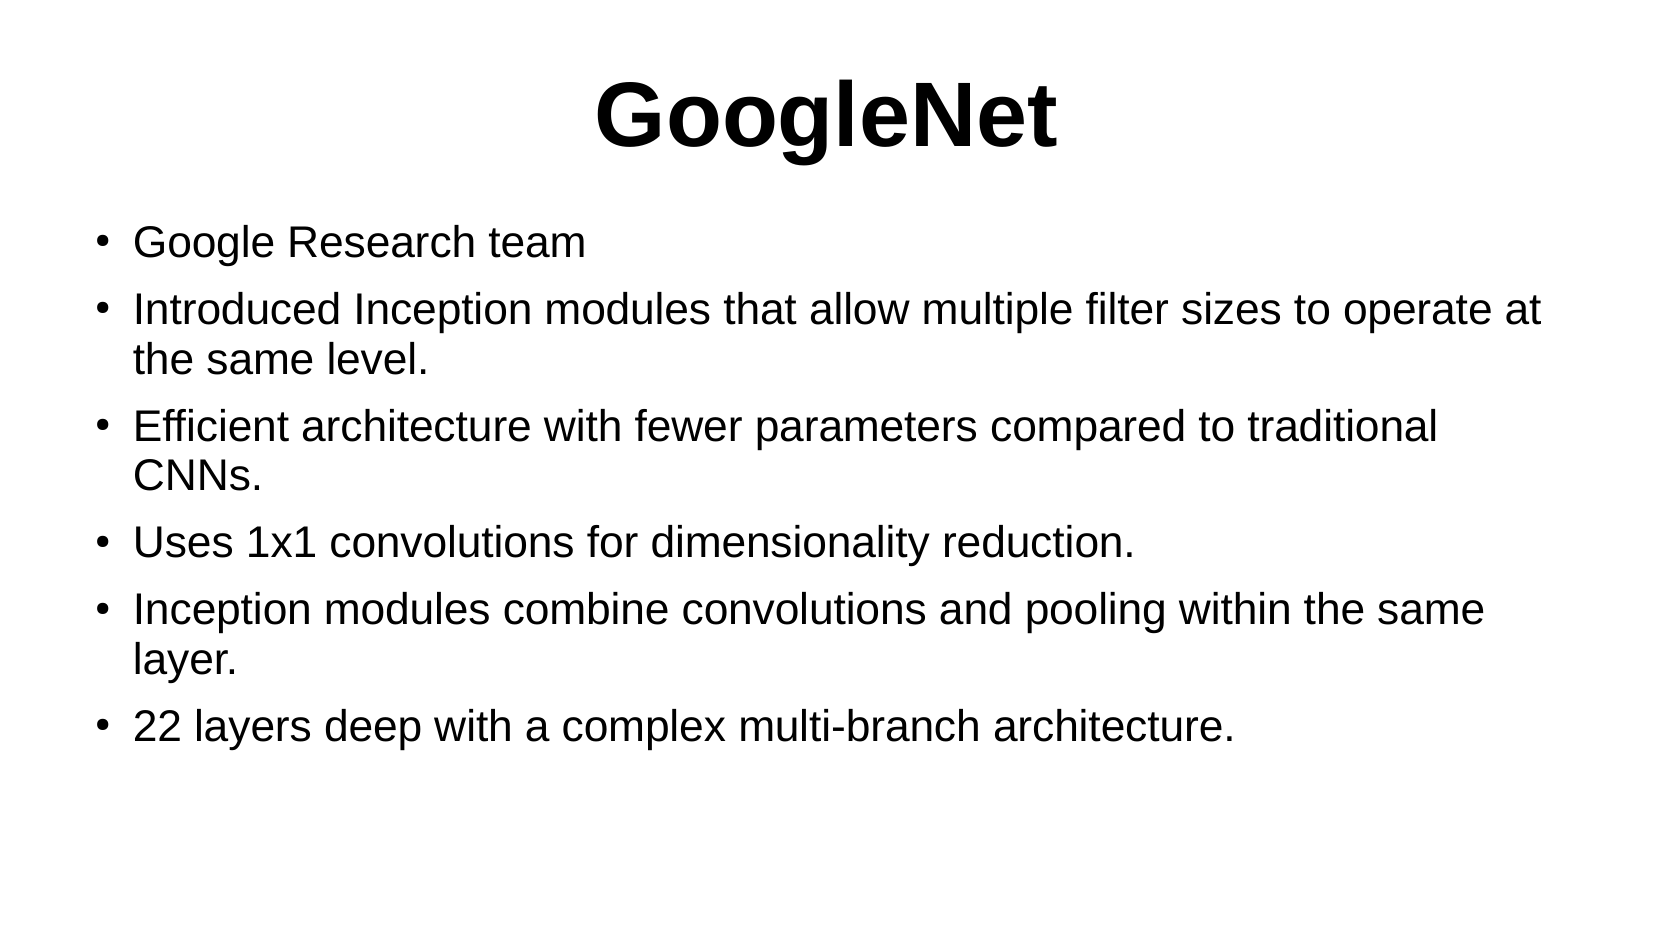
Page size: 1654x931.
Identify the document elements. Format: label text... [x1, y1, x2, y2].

list Google Research team Introduced Inception modules that allow multiple filter sizes to operate at the same level. Efficient architecture with fewer parameters compared to traditional CNNs. Uses 1x1 convolutions for dimensionality reduction. Inception modules combine convolutions and pooling within the same layer. 22 layers deep with a complex multi-branch architecture. [82, 217, 1571, 758]
title GoogleNet [82, 37, 1571, 193]
